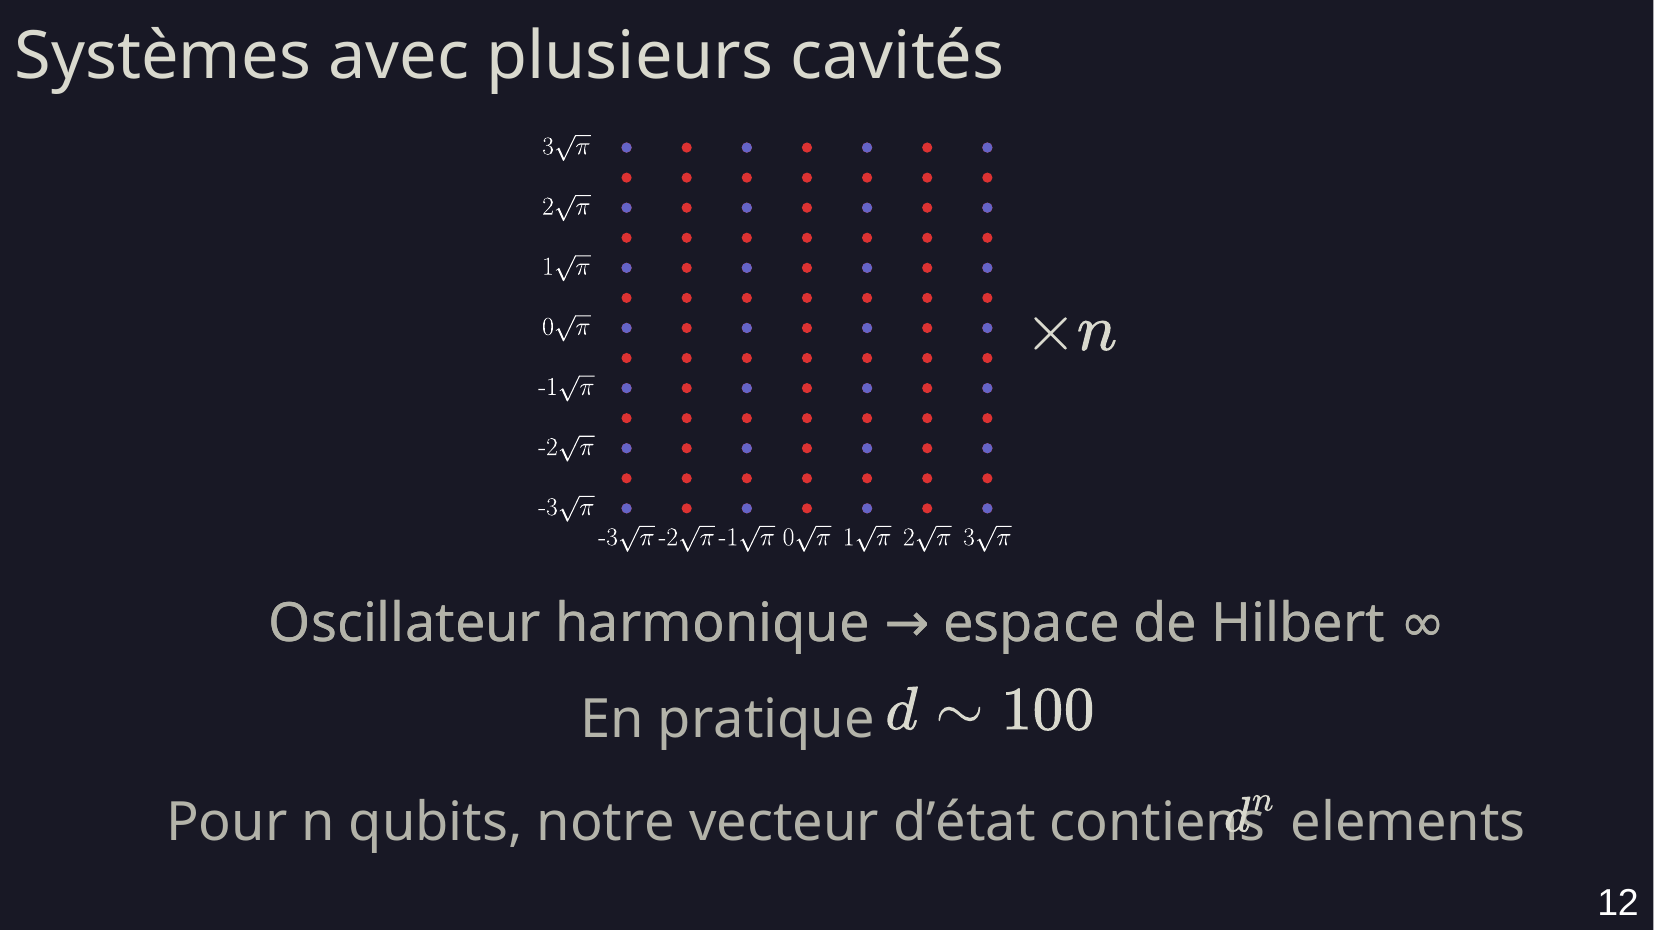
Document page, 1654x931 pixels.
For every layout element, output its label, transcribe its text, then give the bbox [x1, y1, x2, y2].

text_box elements [1276, 774, 1511, 861]
text_box Pour n qubits, notre vecteur d’état contiens [151, 774, 1225, 861]
picture [534, 130, 1016, 556]
picture [1223, 794, 1277, 833]
text_box <number> [1509, 873, 1654, 931]
text_box Oscillateur harmonique → espace de Hilbert ∞ [254, 576, 1408, 663]
text_box Systèmes avec plusieurs cavités [0, 0, 1398, 103]
picture [883, 684, 1097, 733]
picture [1022, 315, 1119, 353]
text_box En pratique [565, 671, 878, 758]
